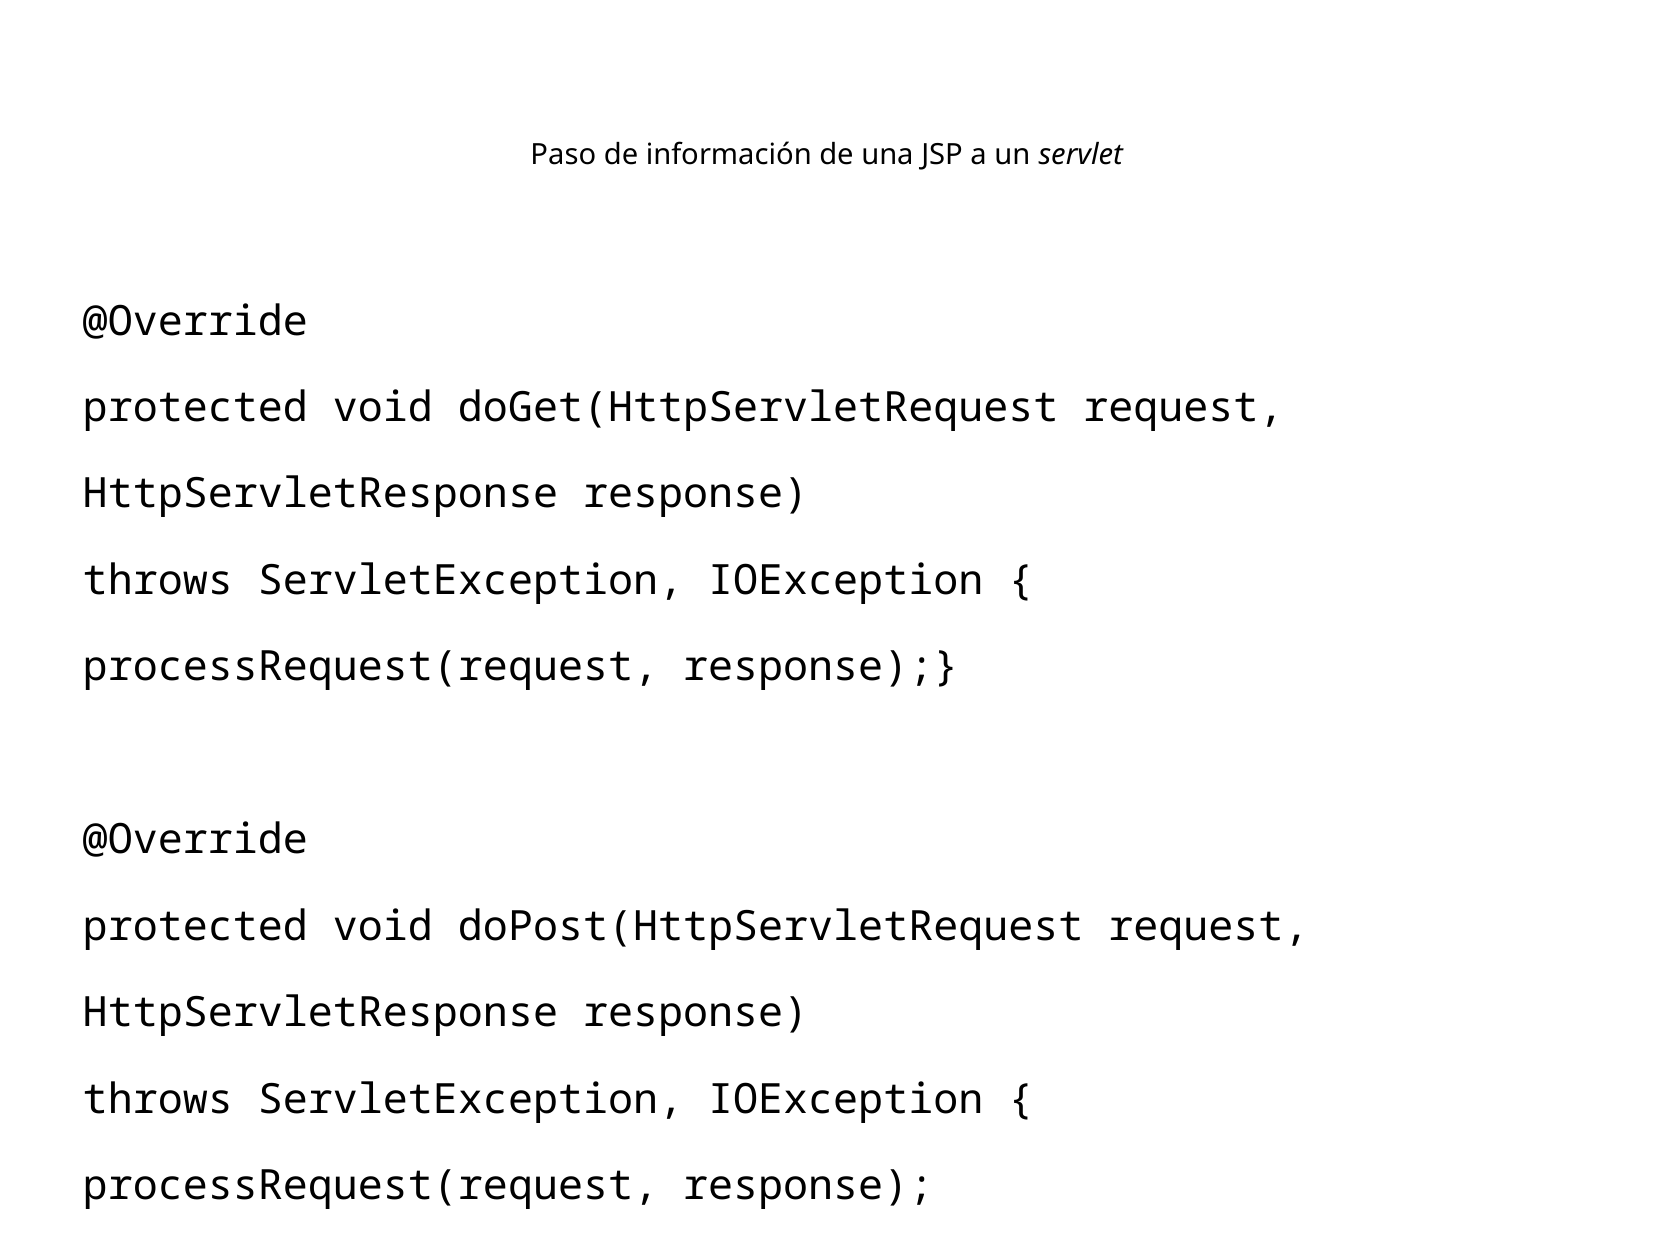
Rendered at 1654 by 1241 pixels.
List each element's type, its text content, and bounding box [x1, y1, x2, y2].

list @Override protected void doGet(HttpServletRequest request, HttpServletResponse response) throws ServletException, IOException { processRequest(request, response);} @Override protected void doPost(HttpServletRequest request, HttpServletResponse response) throws ServletException, IOException { processRequest(request, response); } [82, 290, 1571, 1152]
title Paso de información de una JSP a un servlet [82, 49, 1571, 257]
